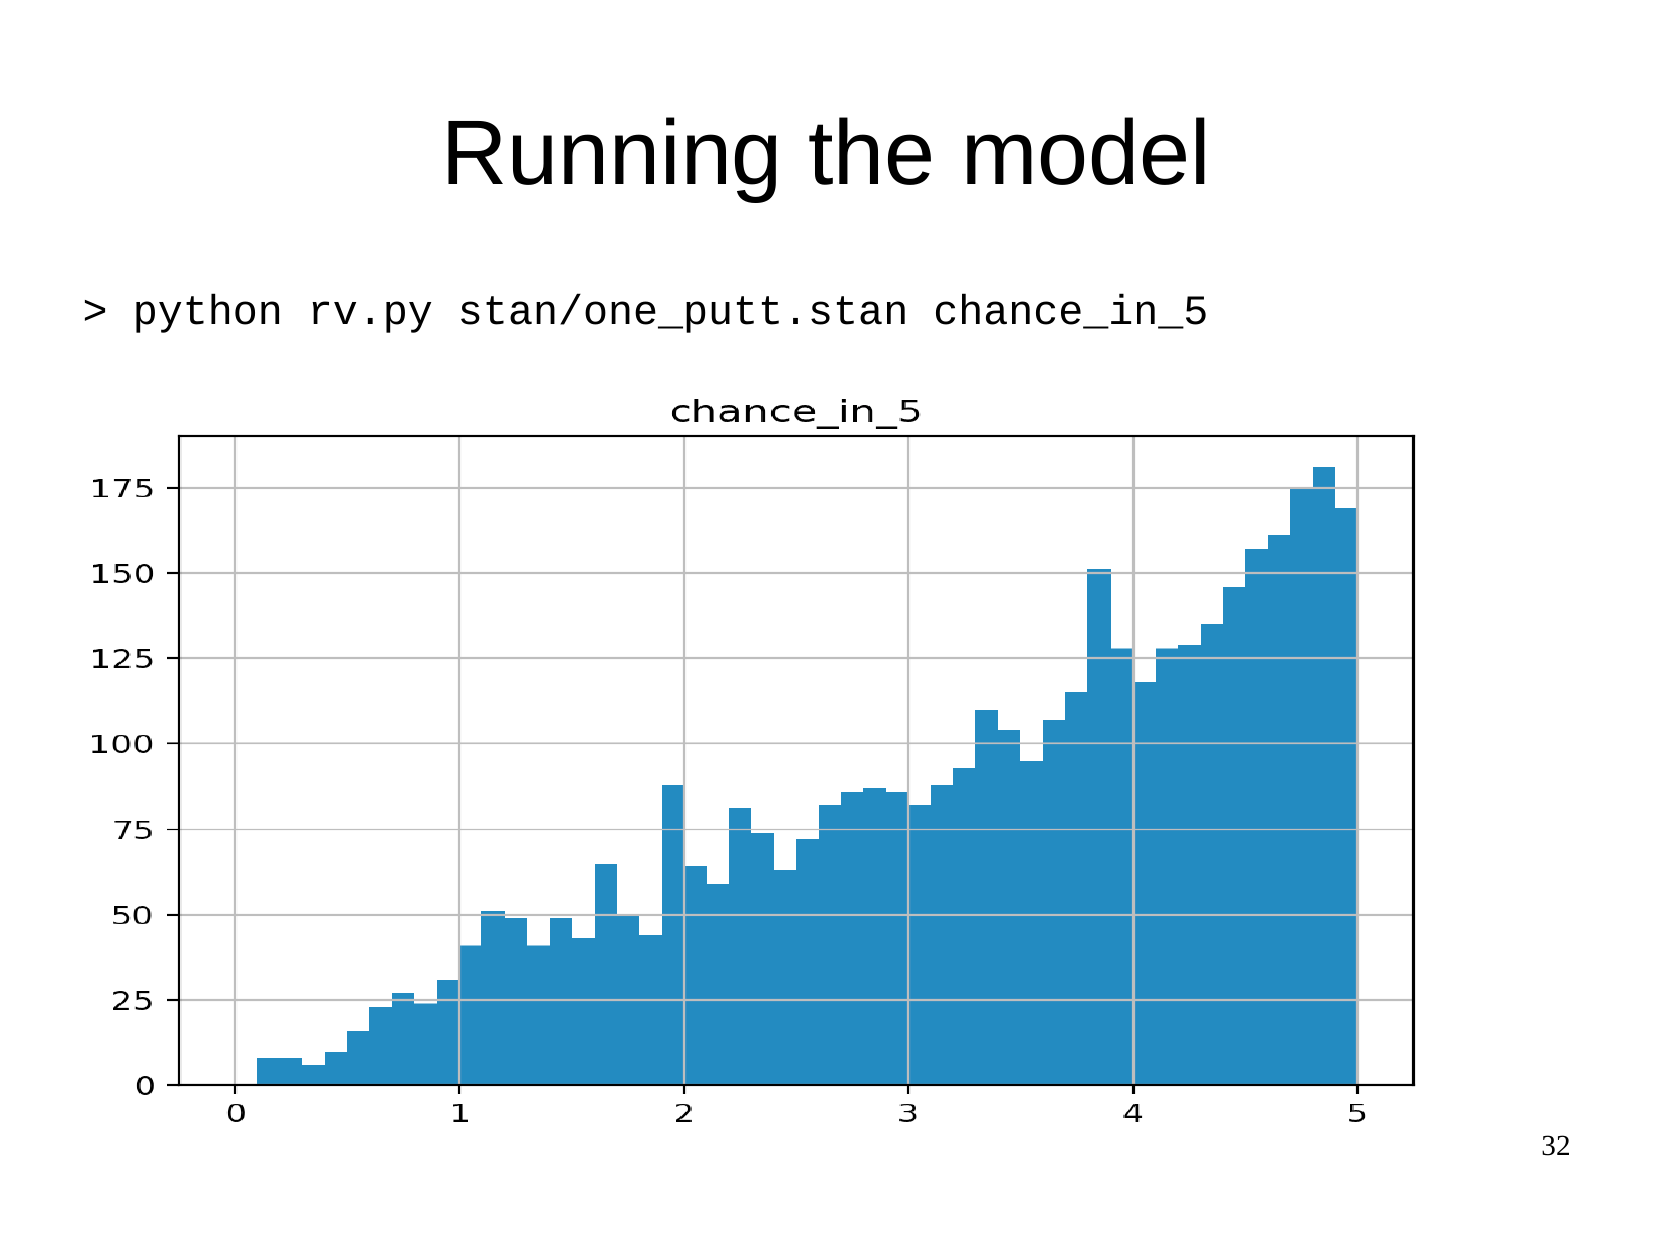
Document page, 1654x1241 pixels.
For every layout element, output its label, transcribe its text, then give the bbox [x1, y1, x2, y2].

title Running the model [82, 49, 1571, 257]
list > python rv.py stan/one_putt.stan chance_in_5 [82, 290, 1571, 376]
picture [90, 359, 1486, 1156]
